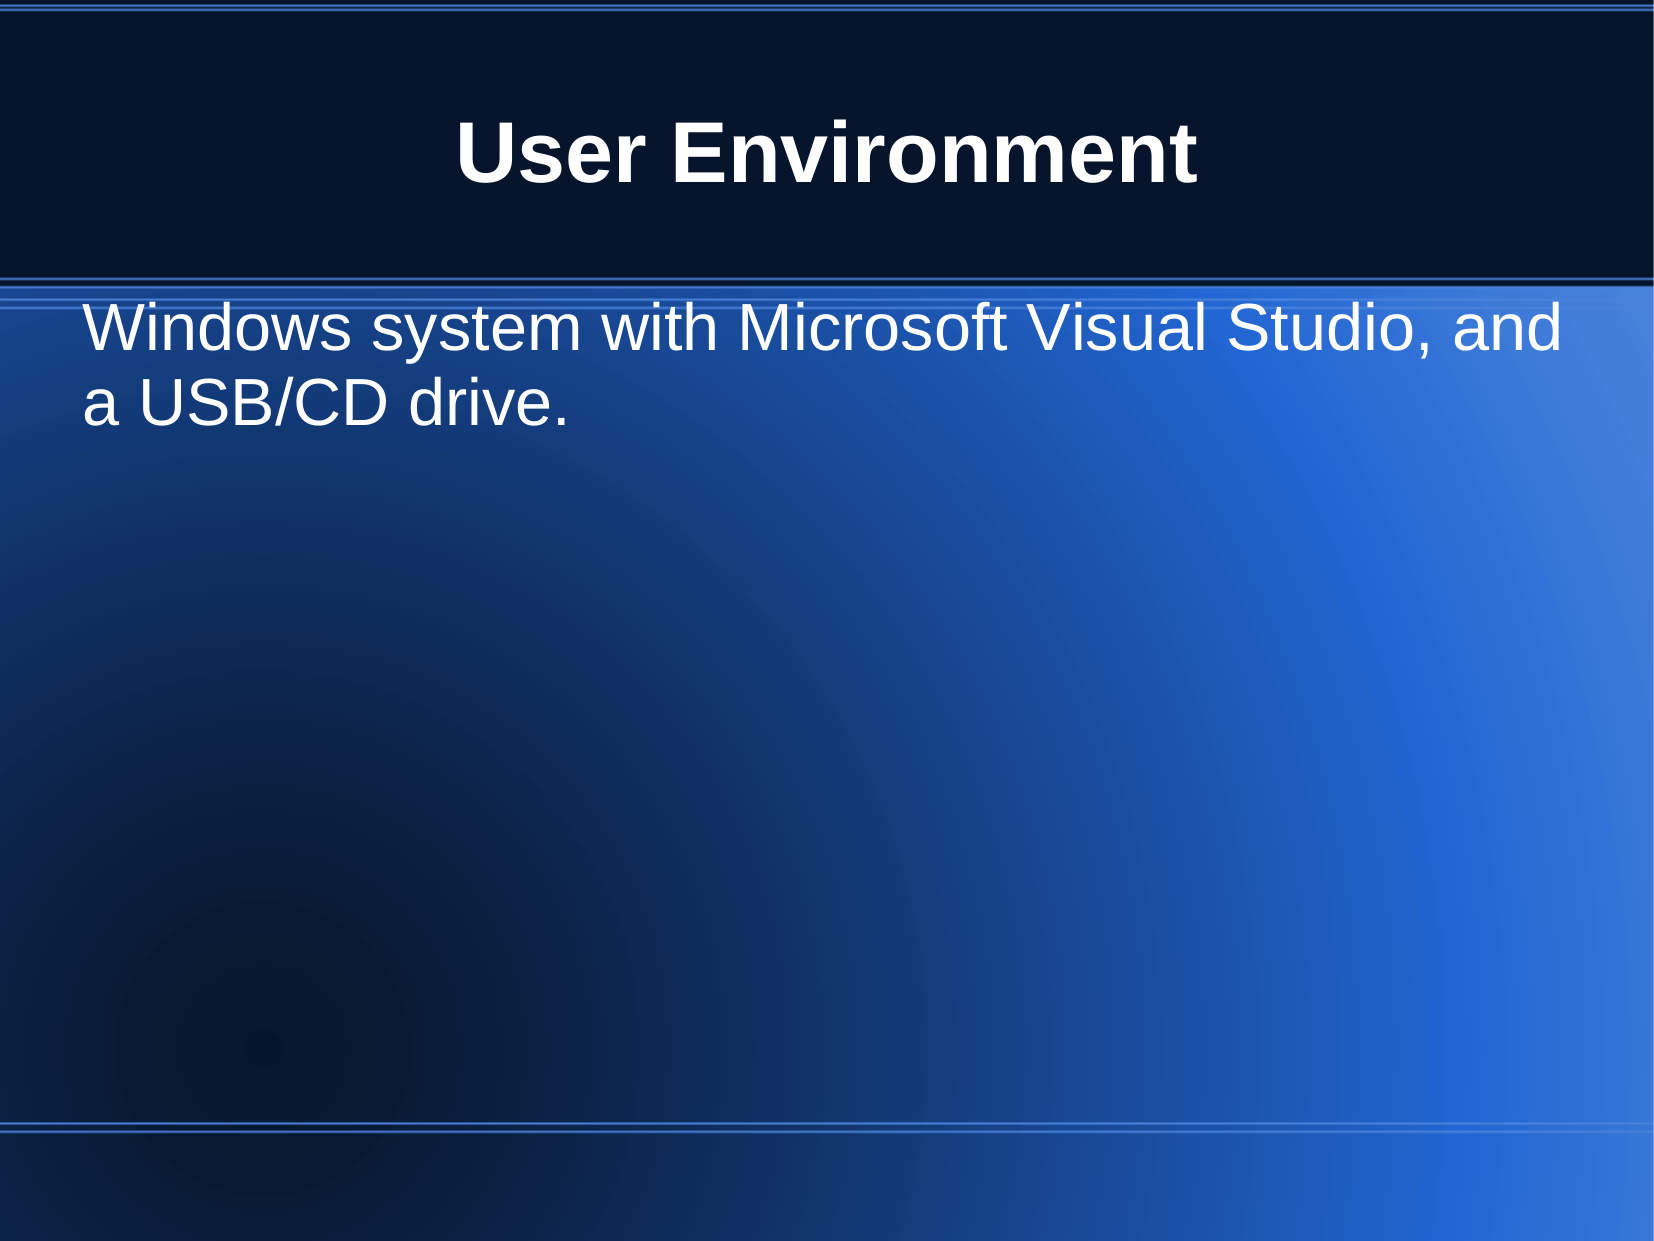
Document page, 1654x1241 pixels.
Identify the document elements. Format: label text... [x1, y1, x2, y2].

title User Environment [82, 49, 1571, 257]
picture [0, 0, 1654, 1241]
list Windows system with Microsoft Visual Studio, and a USB/CD drive. [82, 290, 1571, 1109]
